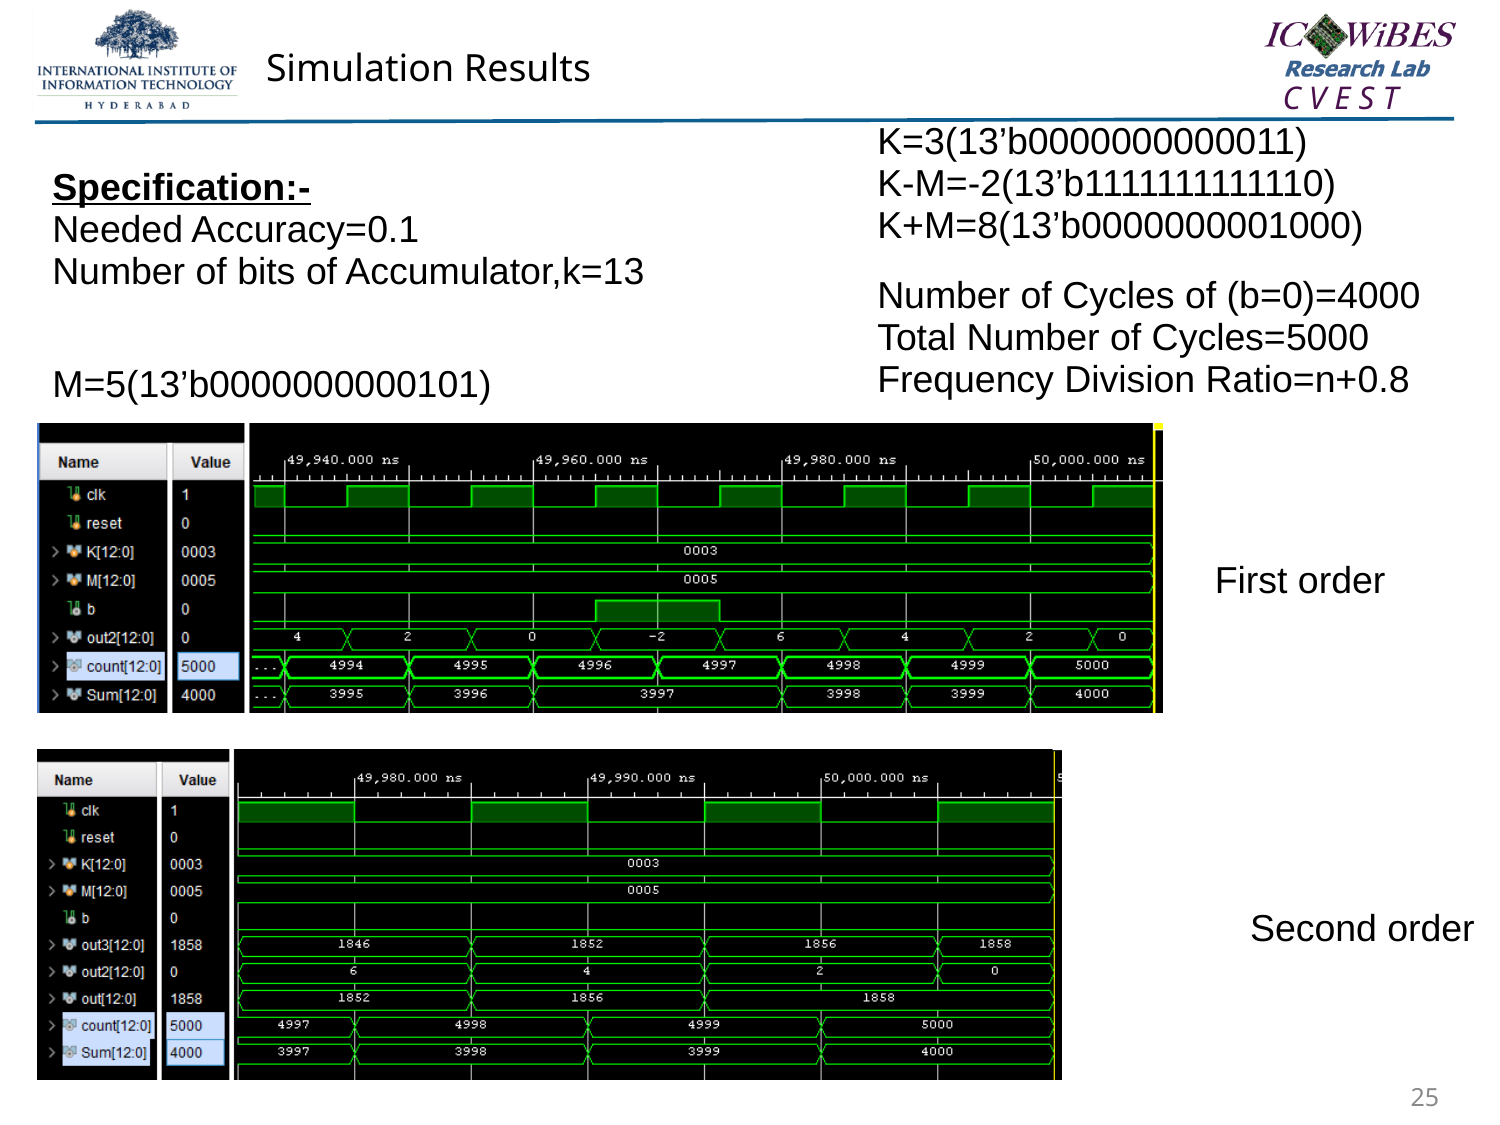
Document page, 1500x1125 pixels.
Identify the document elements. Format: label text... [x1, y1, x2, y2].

picture [31, 2, 247, 115]
title Simulation Results [251, 23, 1195, 110]
text_box First order [1200, 552, 1401, 609]
text_box Number of Cycles of (b=0)=4000 Total Number of Cycles=5000 Frequency Division Ratio=n+0.8 [862, 267, 1463, 451]
text_box K=3(13’b0000000000011) K-M=-2(13’b1111111111110) K+M=8(13’b0000000001000) [862, 112, 1379, 267]
picture [1261, 12, 1458, 82]
picture [37, 423, 1163, 713]
slide_number <number> [1329, 1074, 1455, 1123]
text_box M=5(13’b0000000000101) [37, 355, 507, 413]
text_box Second order [1235, 900, 1490, 957]
text_box Specification:- Needed Accuracy=0.1 Number of bits of Accumulator,k=13 [37, 159, 660, 300]
picture [37, 749, 1062, 1080]
